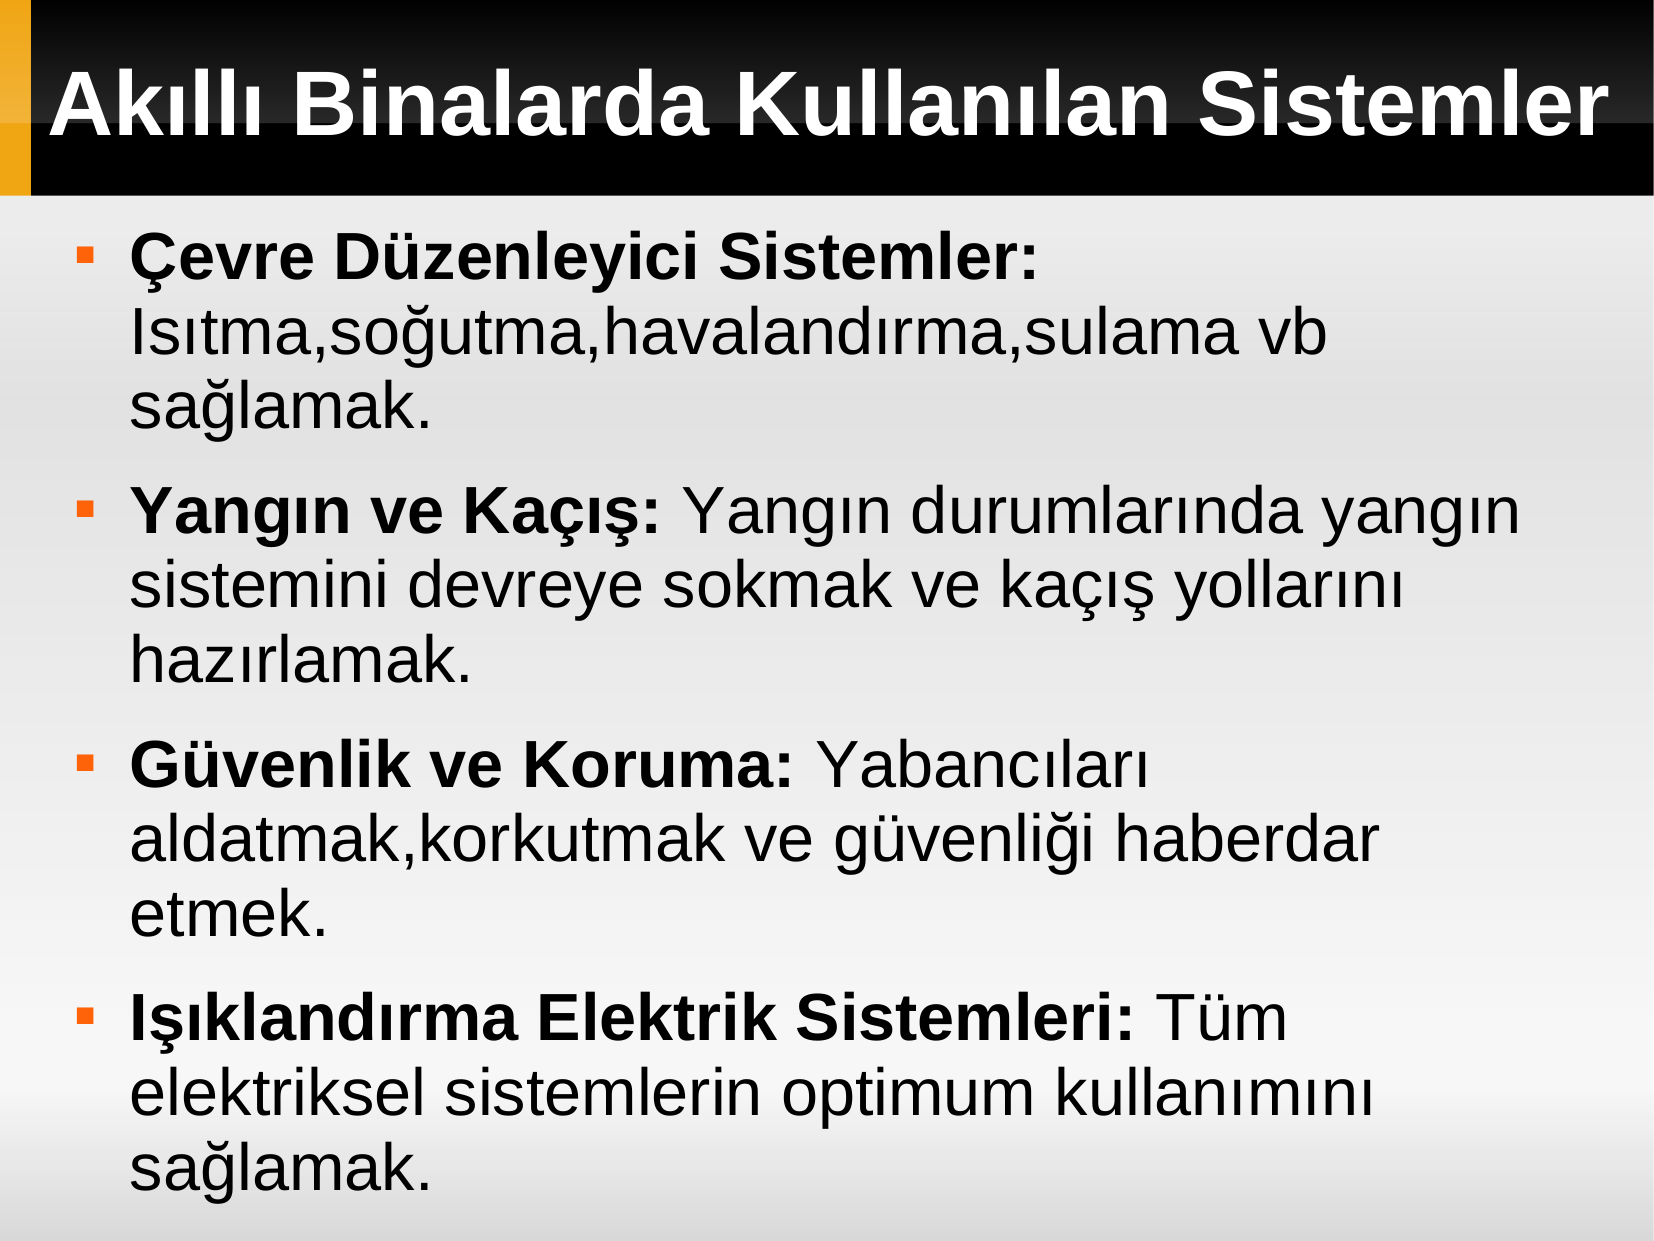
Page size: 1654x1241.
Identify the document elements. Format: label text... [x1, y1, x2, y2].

title Akıllı Binalarda Kullanılan Sistemler [47, 0, 1654, 208]
list Çevre Düzenleyici Sistemler: Isıtma,soğutma,havalandırma,sulama vb sağlamak. Yangın ve Kaçış: Yangın durumlarında yangın sistemini devreye sokmak ve kaçış yollarını hazırlamak. Güvenlik ve Koruma: Yabancıları aldatmak,korkutmak ve güvenliği haberdar etmek. Işıklandırma Elektrik Sistemleri: Tüm elektriksel sistemlerin optimum kullanımını sağlamak. [59, 218, 1548, 1205]
picture [0, 0, 1654, 1241]
